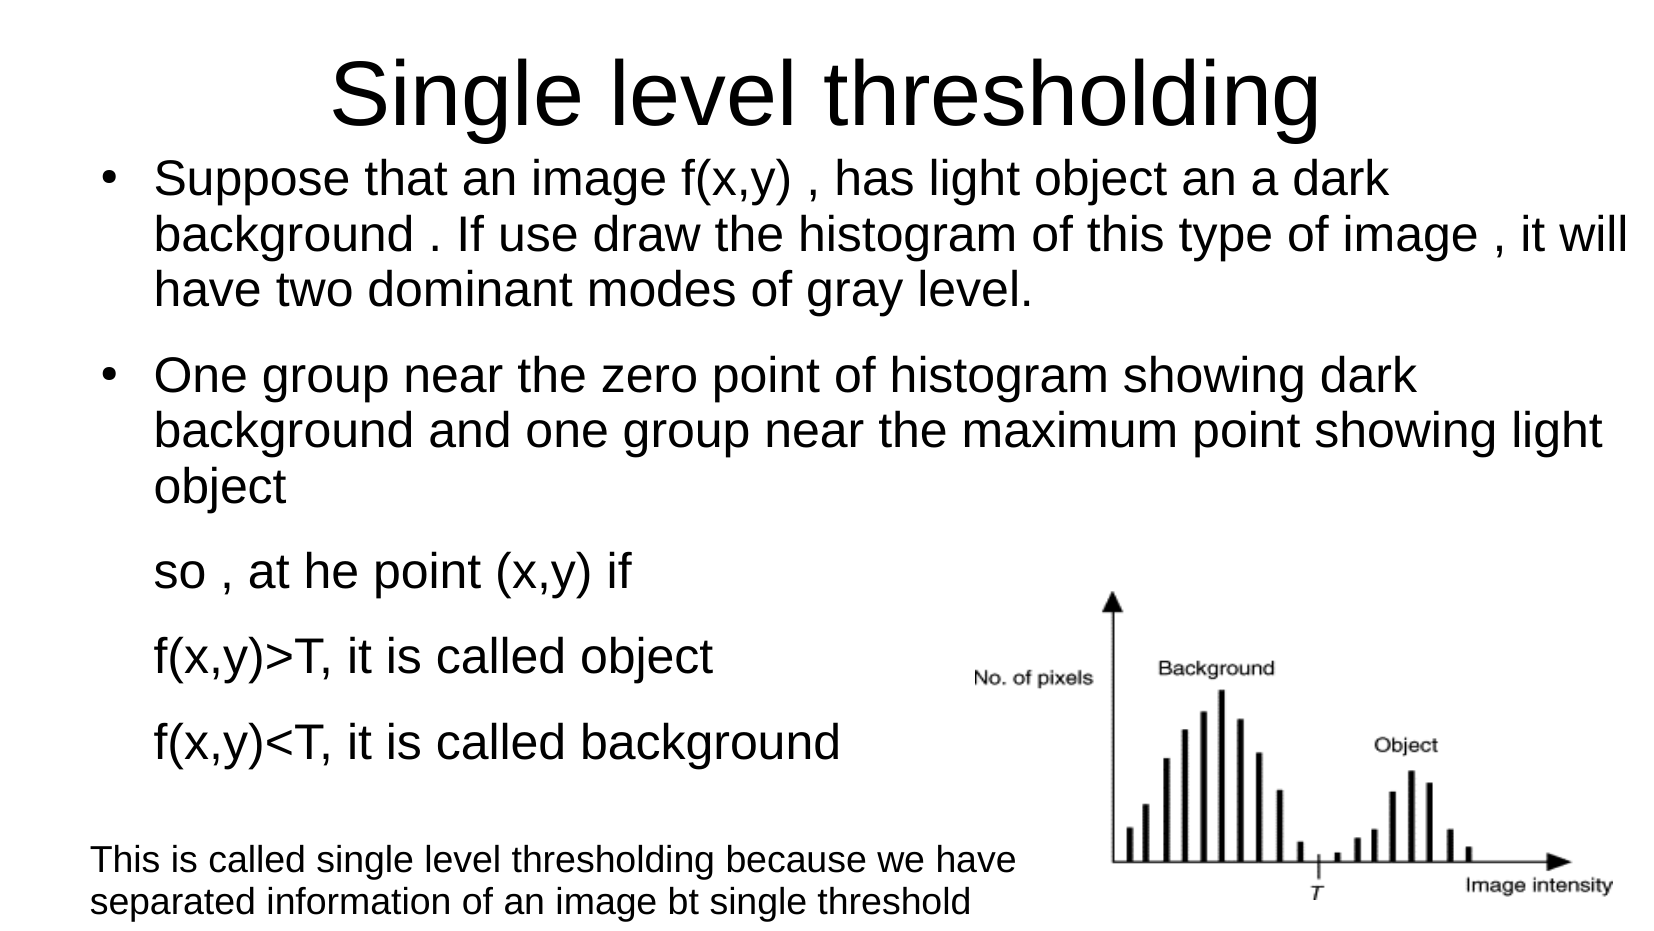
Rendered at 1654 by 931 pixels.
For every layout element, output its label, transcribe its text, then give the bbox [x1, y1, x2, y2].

picture [975, 591, 1613, 901]
list Suppose that an image f(x,y) , has light object an a dark background . If use draw the histogram of this type of image , it will have two dominant modes of gray level. One group near the zero point of histogram showing dark background and one group near the maximum point showing light object so , at he point (x,y) if f(x,y)>T, it is called object f(x,y)<T, it is called background [82, 150, 1654, 931]
text_box This is called single level thresholding because we have separated information of an image bt single threshold [75, 831, 1126, 931]
title Single level thresholding [82, 37, 1571, 150]
